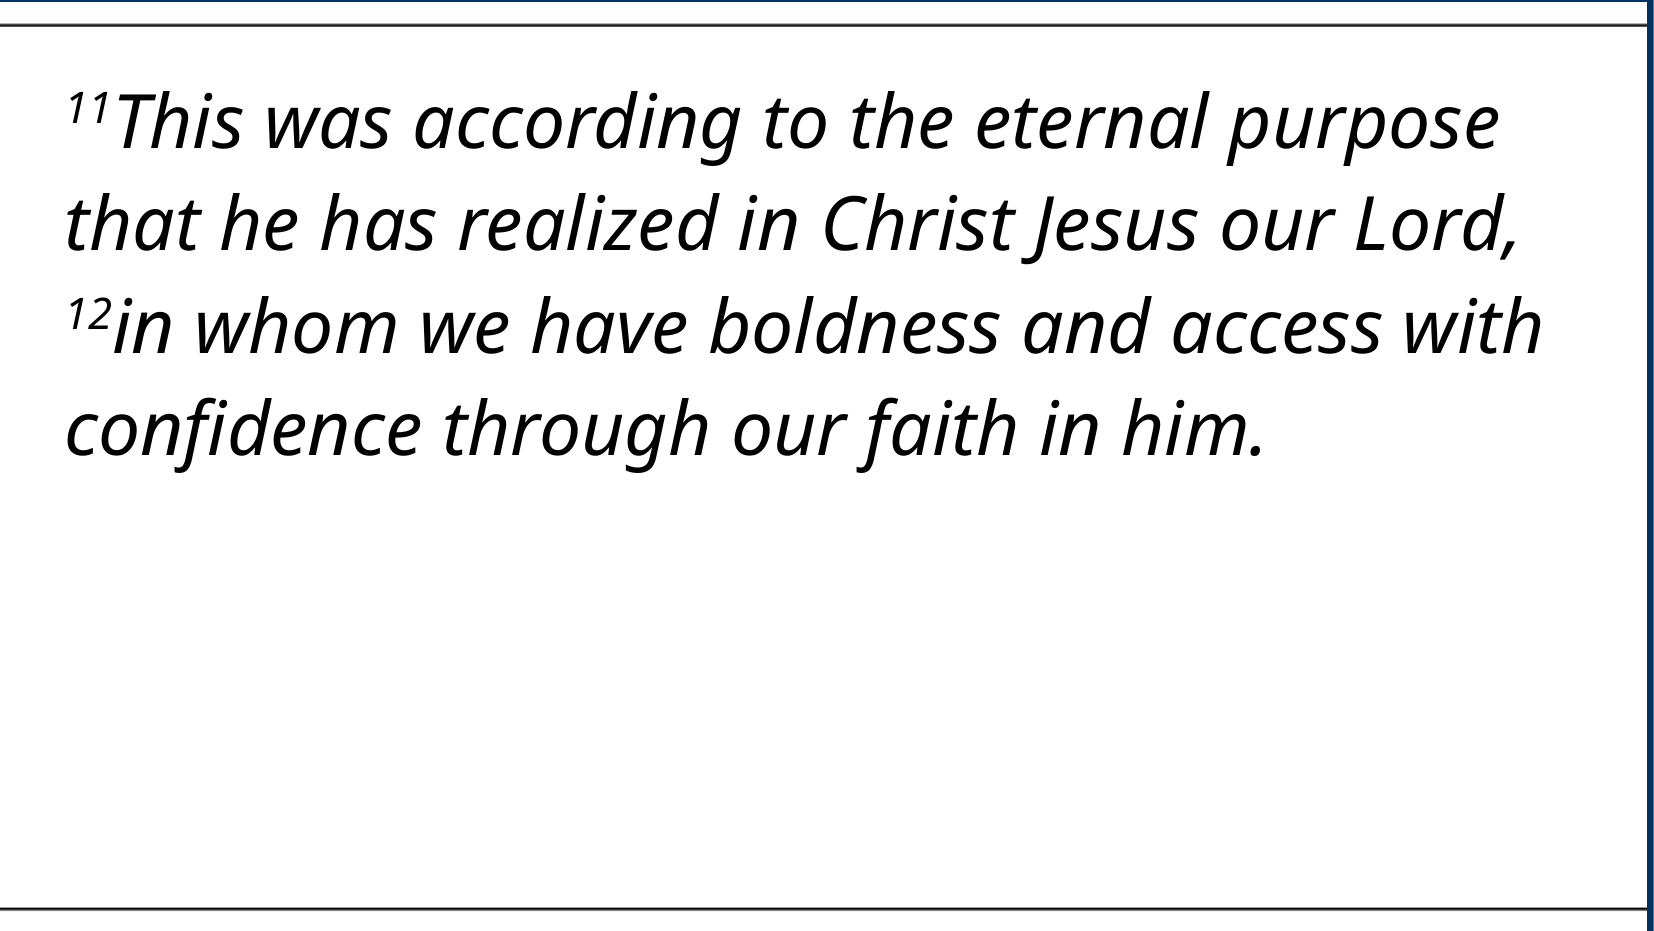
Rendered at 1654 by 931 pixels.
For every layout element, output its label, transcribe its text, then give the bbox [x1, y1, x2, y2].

picture [0, 0, 1654, 931]
text_box 11This was according to the eternal purpose that he has realized in Christ Jesus our Lord, 12in whom we have boldness and access with confidence through our faith in him. [49, 60, 1595, 475]
